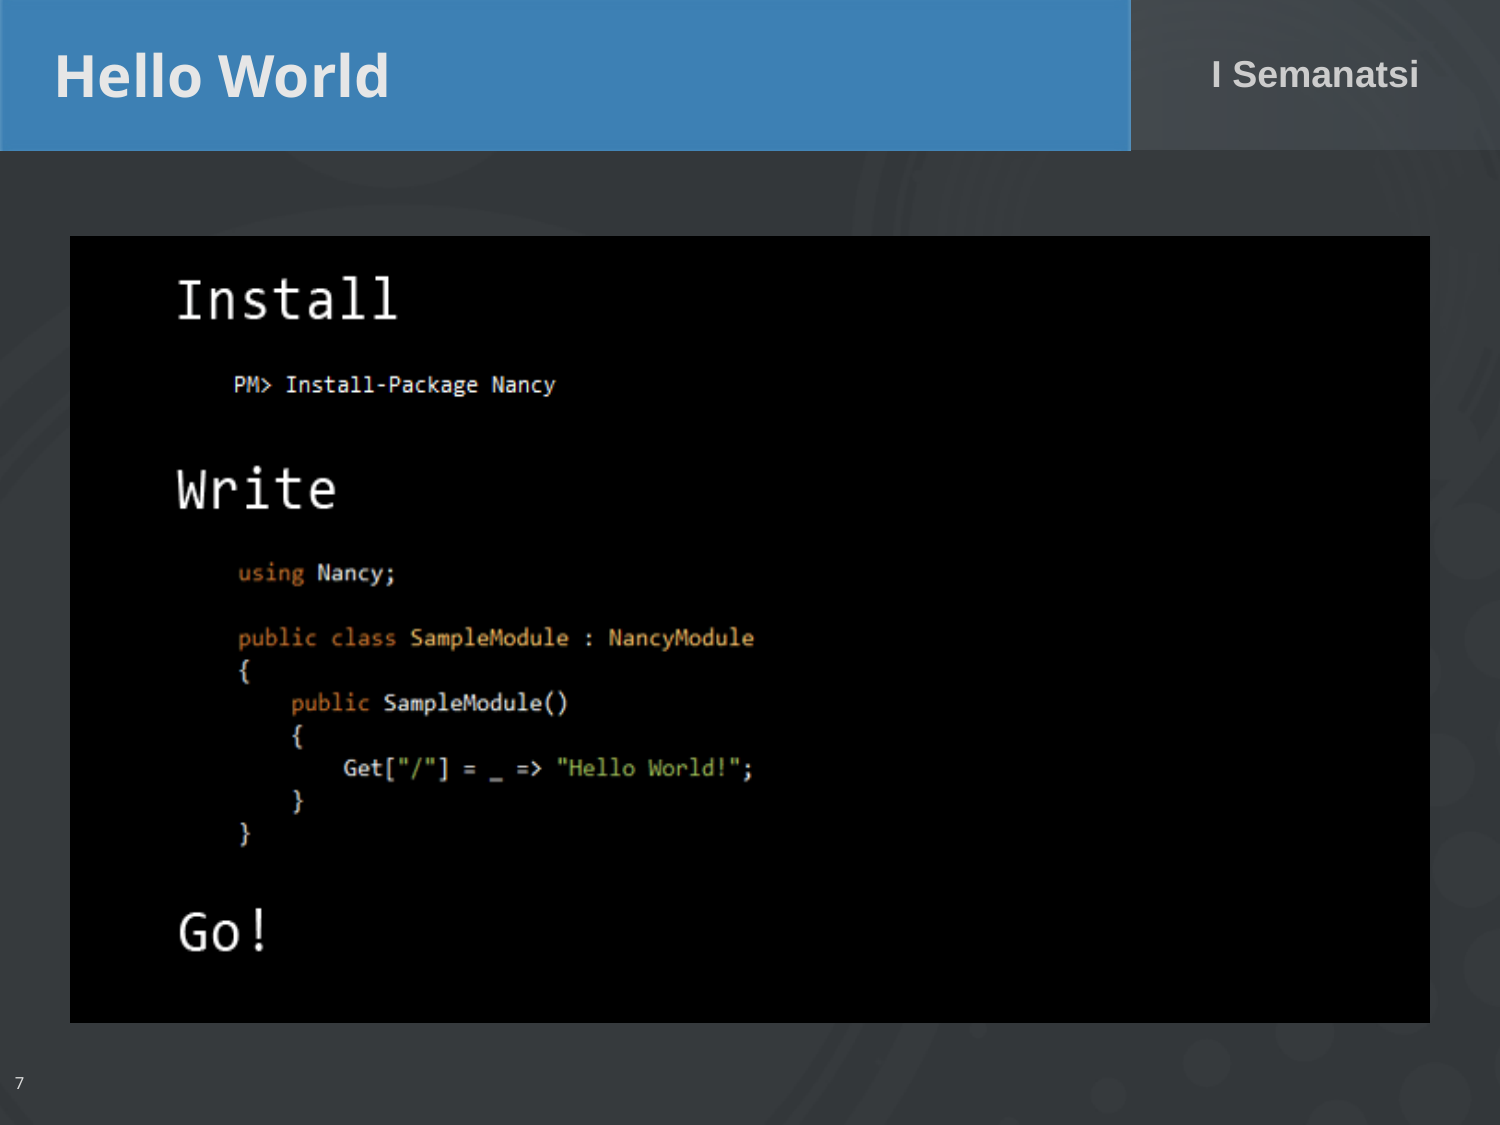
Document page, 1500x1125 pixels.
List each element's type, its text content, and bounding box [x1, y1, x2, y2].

list [70, 267, 1446, 1063]
picture [0, 0, 1500, 1125]
title Hello World [53, 0, 1128, 149]
